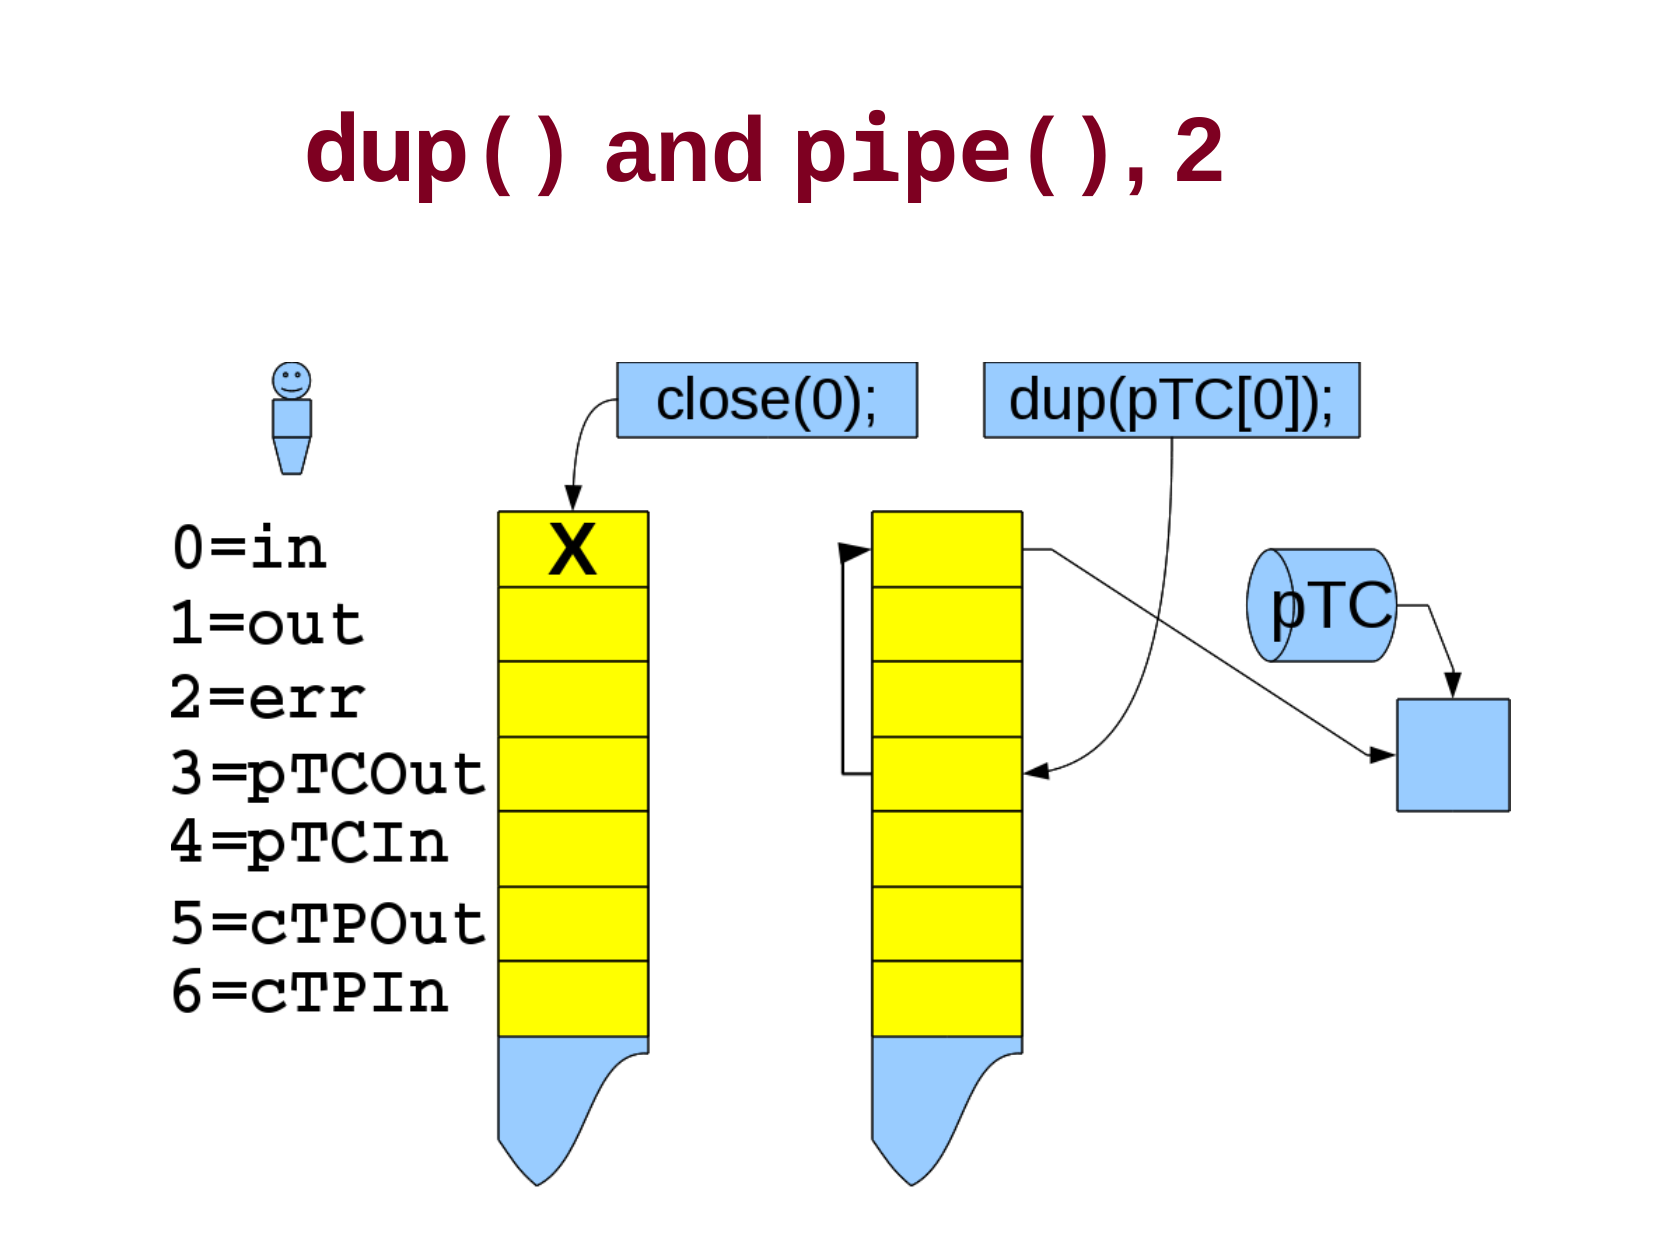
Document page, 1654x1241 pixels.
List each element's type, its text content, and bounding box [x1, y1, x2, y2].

picture [0, 0, 1654, 1241]
title dup() and pipe(), 2 [118, 48, 1411, 253]
